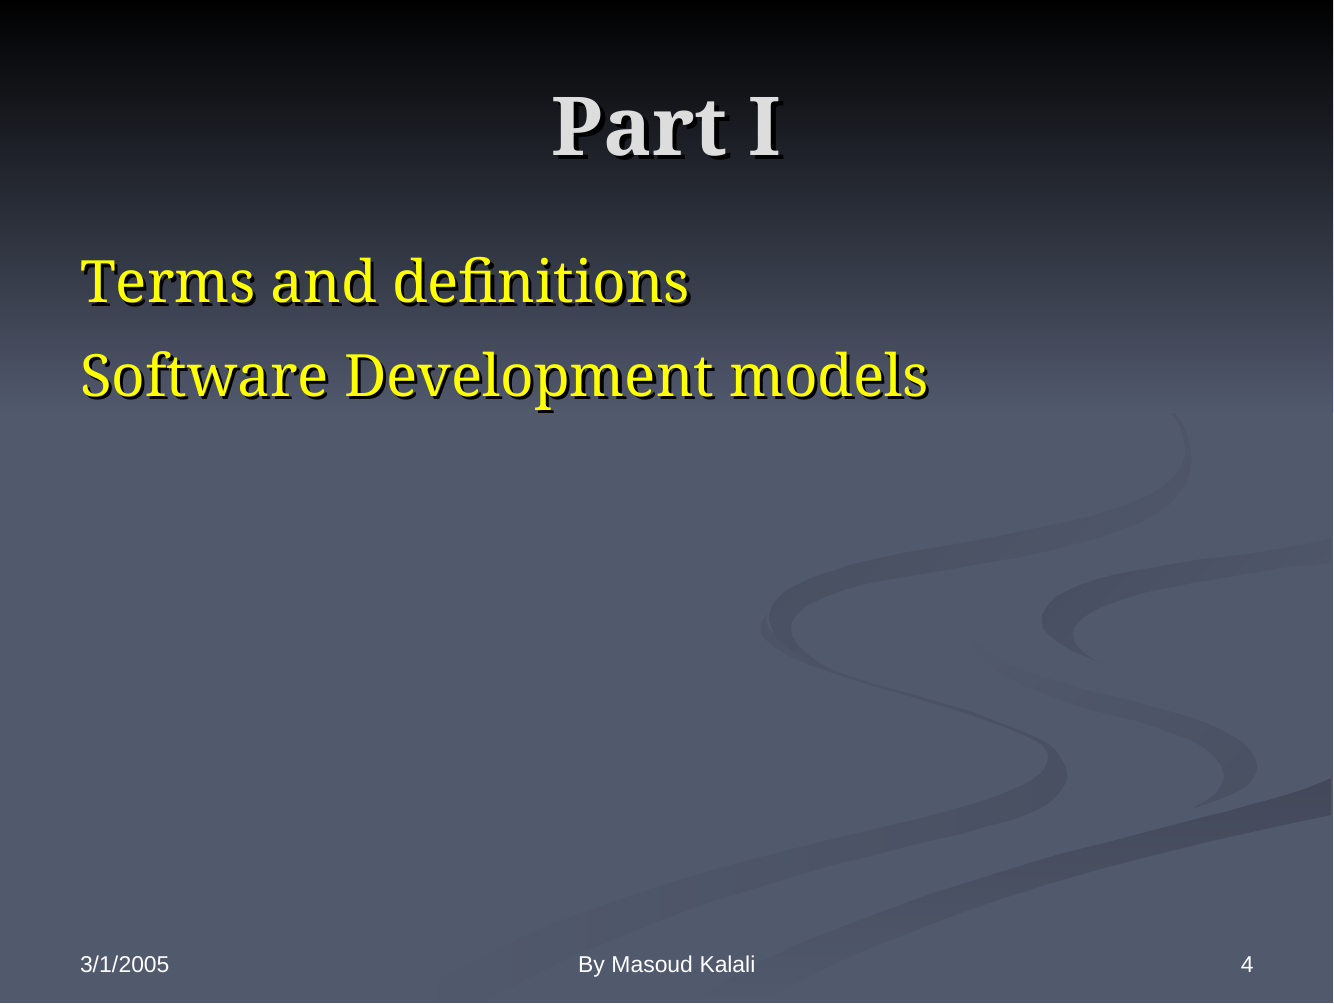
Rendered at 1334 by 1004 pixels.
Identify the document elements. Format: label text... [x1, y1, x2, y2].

list Terms and definitions Software Development models [66, 234, 1267, 897]
title Part I [66, 40, 1267, 208]
